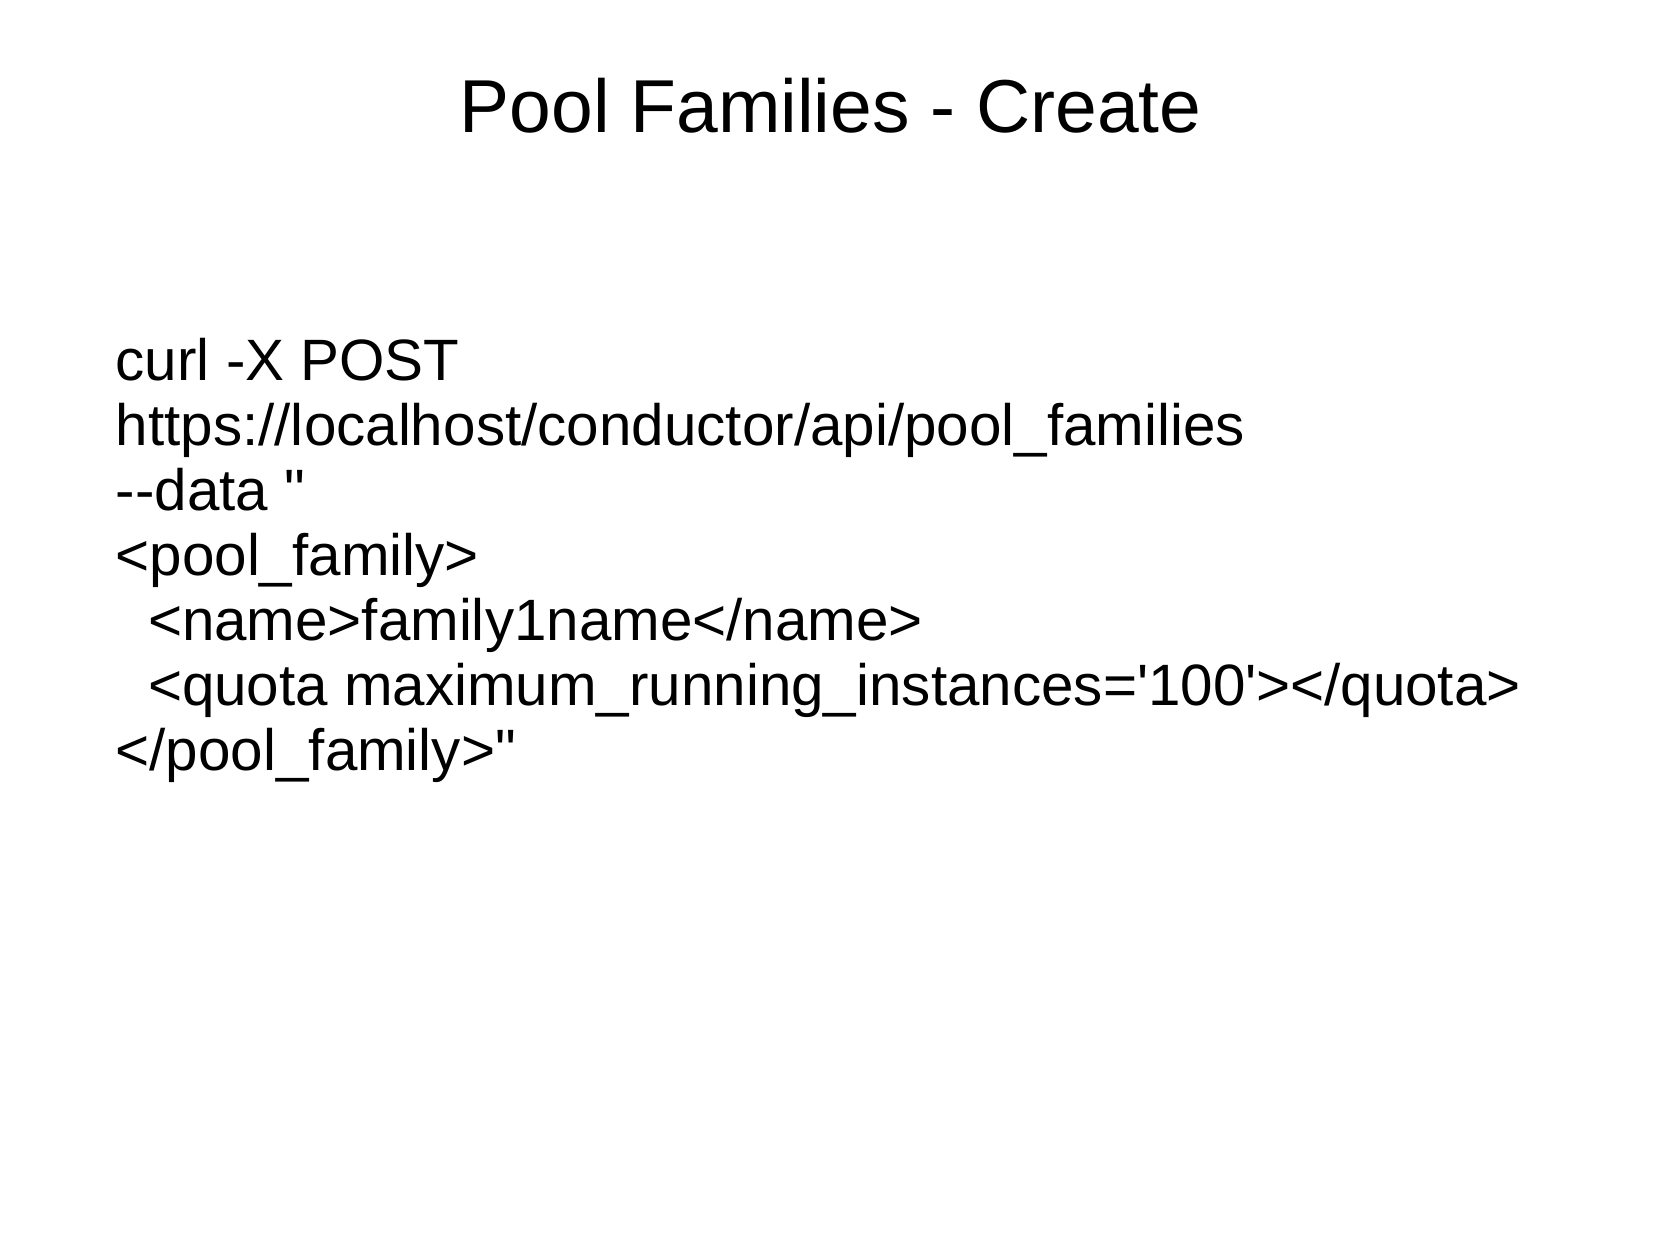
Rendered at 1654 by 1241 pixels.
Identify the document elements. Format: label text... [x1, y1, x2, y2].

title Pool Families - Create [86, 2, 1576, 211]
subtitle curl -X POST https://localhost/conductor/api/pool_families --data " <pool_family> <name>family1name</name> <quota maximum_running_instances='100'></quota> </pool_family>" [115, 225, 1571, 946]
